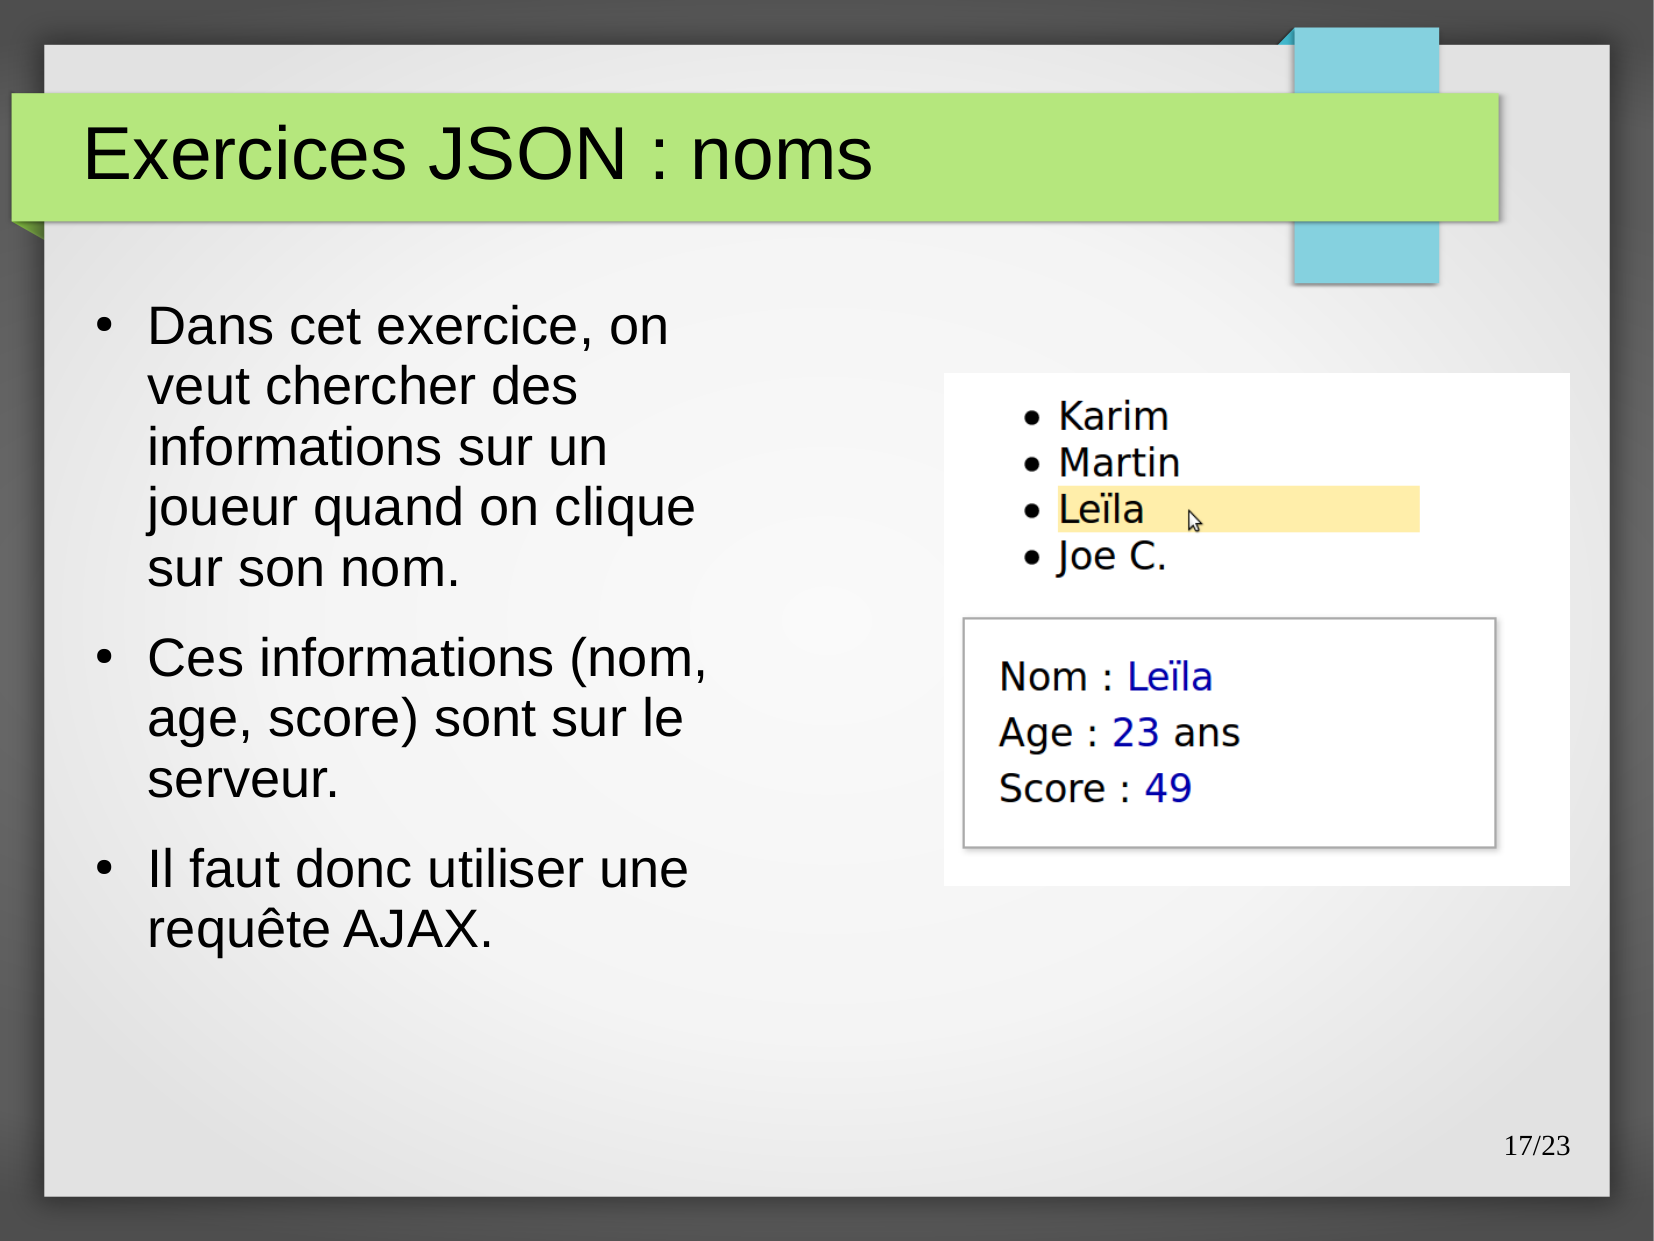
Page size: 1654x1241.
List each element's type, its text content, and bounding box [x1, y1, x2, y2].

picture [0, 0, 1654, 1241]
title Exercices JSON : noms [82, 94, 1264, 213]
list Dans cet exercice, on veut chercher des informations sur un joueur quand on clique sur son nom. Ces informations (nom, age, score) sont sur le serveur. Il faut donc utiliser une requête AJAX. [76, 295, 739, 1015]
